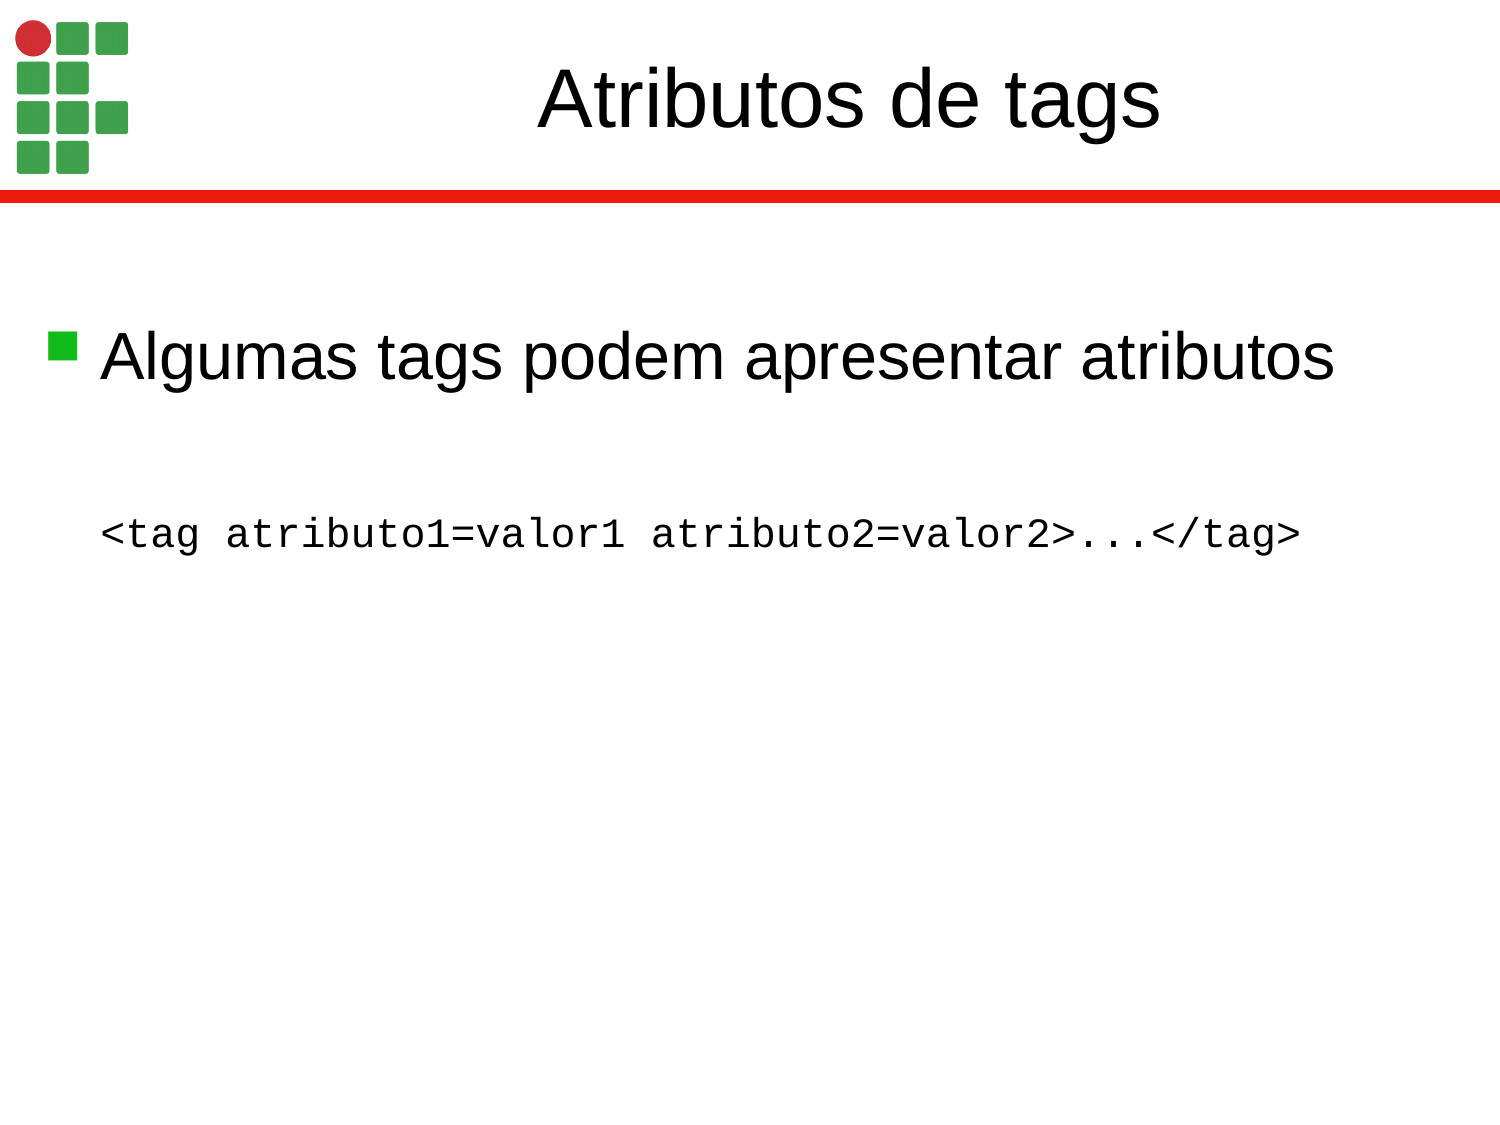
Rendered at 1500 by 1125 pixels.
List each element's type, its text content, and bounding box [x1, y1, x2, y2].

picture [14, 16, 130, 178]
title Atributos de tags [230, 0, 1471, 202]
list Algumas tags podem apresentar atributos <tag atributo1=valor1 atributo2=valor2>...</tag> [29, 207, 1471, 1087]
